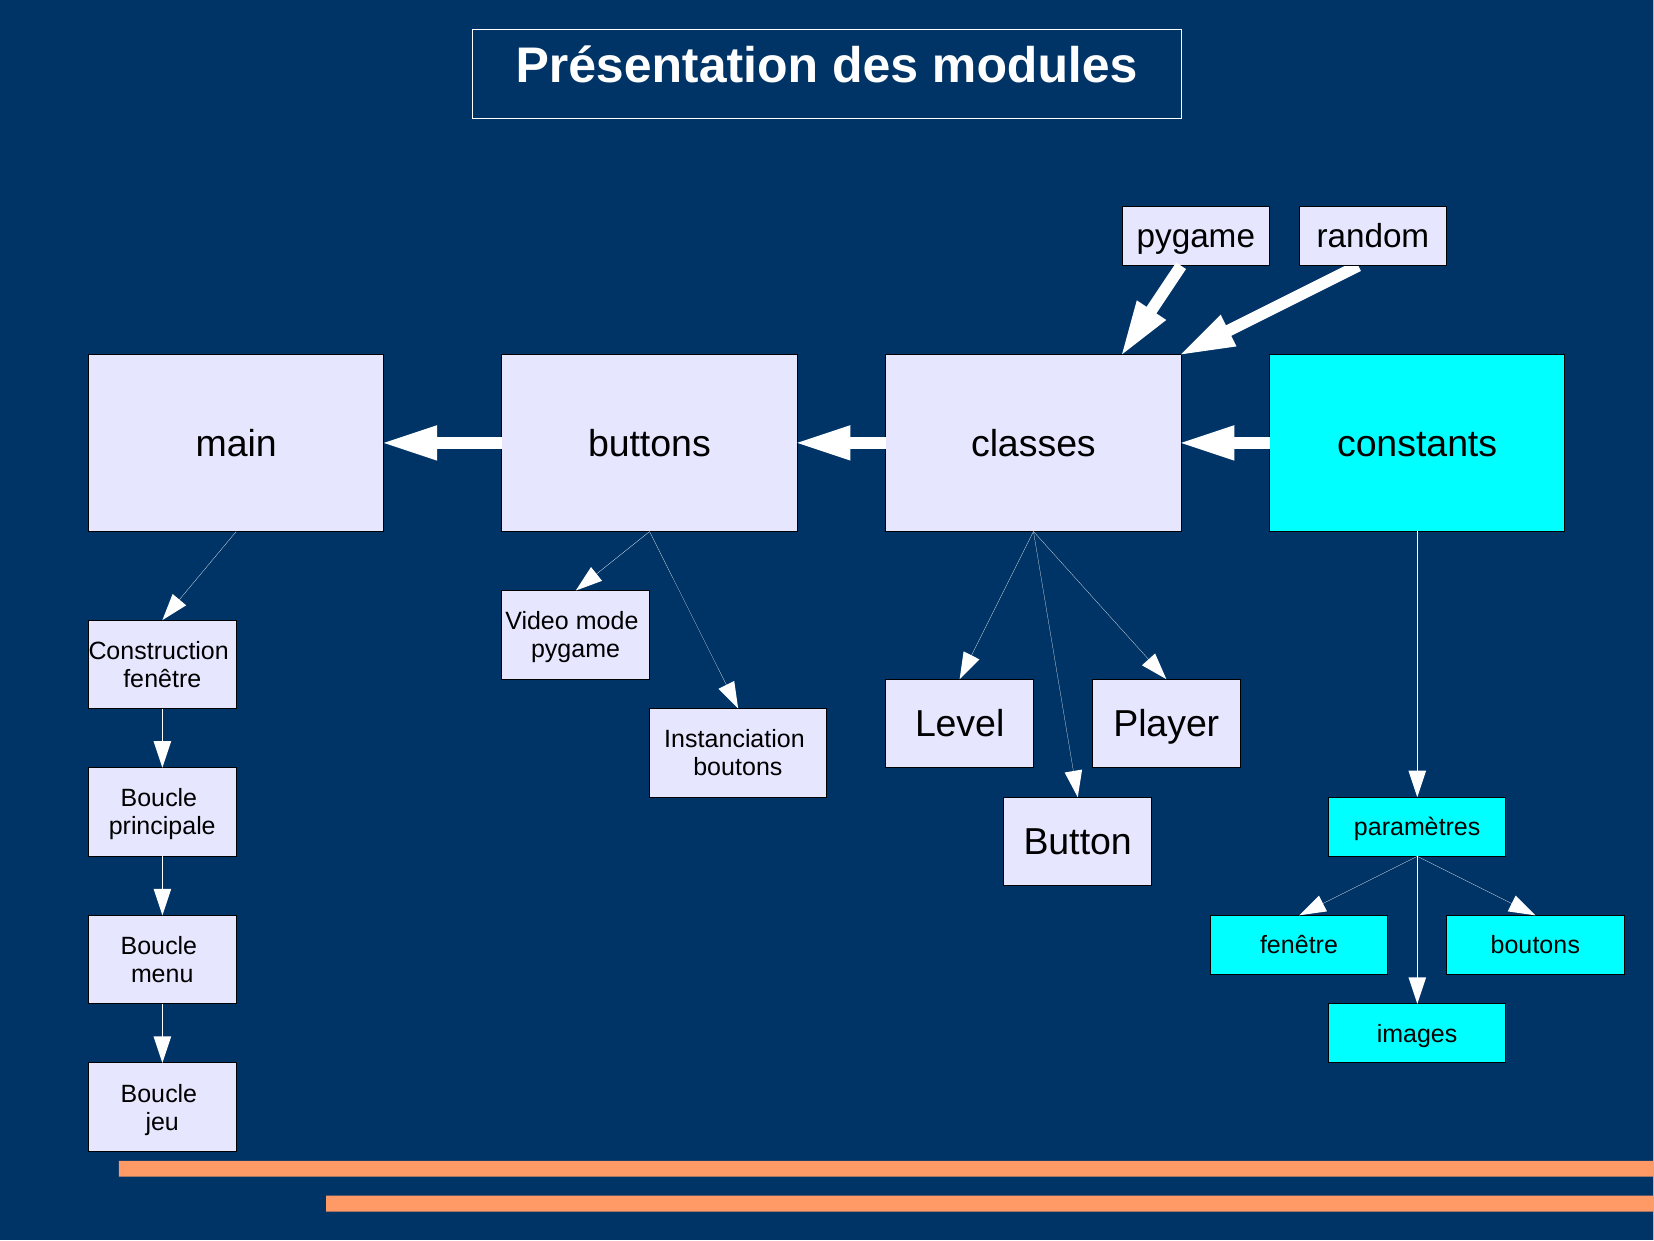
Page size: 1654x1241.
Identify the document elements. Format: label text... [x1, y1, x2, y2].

text_box Présentation des modules [442, 29, 1211, 159]
text_box Button [1003, 797, 1152, 886]
text_box Instanciation boutons [649, 708, 827, 798]
text_box Présentation des modules [473, 30, 1181, 118]
text_box main [88, 354, 384, 532]
text_box buttons [501, 354, 798, 532]
text_box constants [1269, 354, 1565, 532]
text_box Level [885, 679, 1034, 768]
text_box Video mode pygame [501, 590, 650, 680]
text_box images [1328, 1003, 1506, 1063]
text_box Boucle jeu [88, 1062, 237, 1152]
text_box Boucle menu [88, 915, 237, 1004]
text_box random [1299, 206, 1447, 266]
text_box Player [1092, 679, 1241, 768]
text_box classes [885, 354, 1182, 532]
text_box pygame [1122, 206, 1270, 266]
text_box fenêtre [1210, 915, 1388, 975]
text_box boutons [1446, 915, 1625, 975]
text_box paramètres [1328, 797, 1506, 857]
text_box Construction fenêtre [88, 620, 237, 709]
text_box Boucle principale [88, 767, 237, 857]
